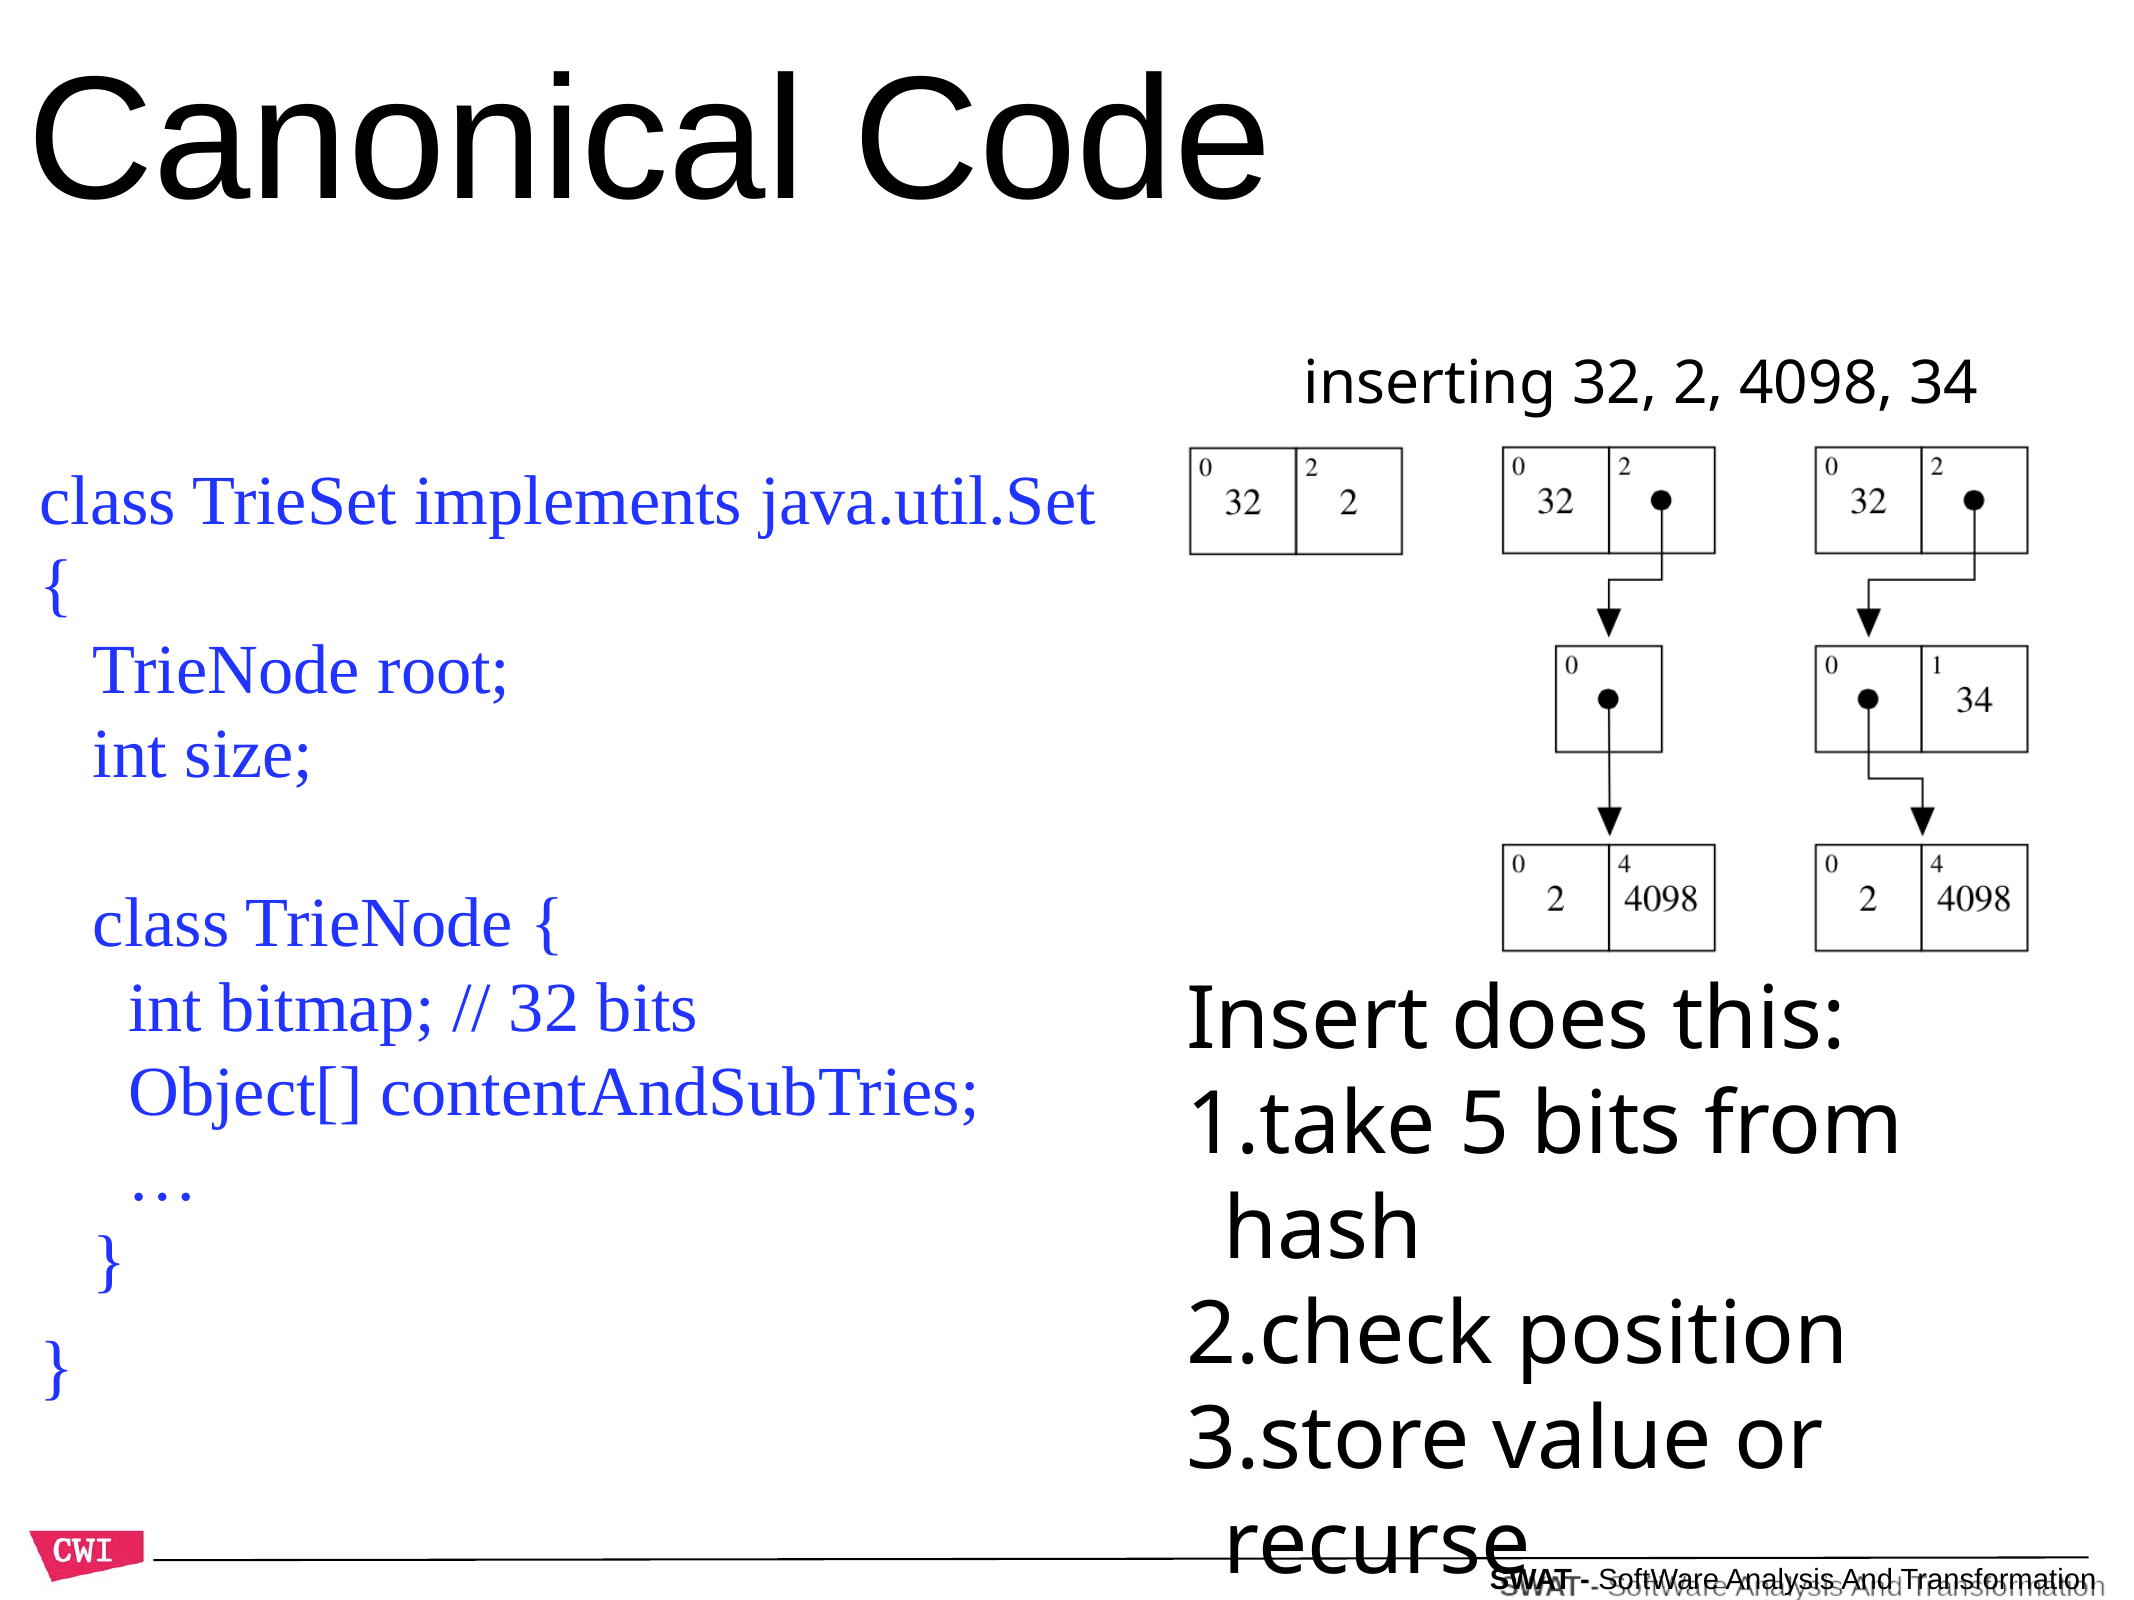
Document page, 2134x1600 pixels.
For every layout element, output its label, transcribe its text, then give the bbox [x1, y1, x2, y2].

list class TrieSet implements java.util.Set { TrieNode root; int size; class TrieNode { int bitmap; // 32 bits Object[] contentAndSubTries; … } } [39, 454, 1134, 1392]
text_box Insert does this: take 5 bits from hash check position store value or recurse [1177, 970, 2061, 1600]
text_box inserting 32, 2, 4098, 34 [1295, 334, 1988, 424]
title Canonical Code [27, 0, 2107, 329]
picture [1161, 398, 2077, 970]
picture [16, 1517, 156, 1593]
